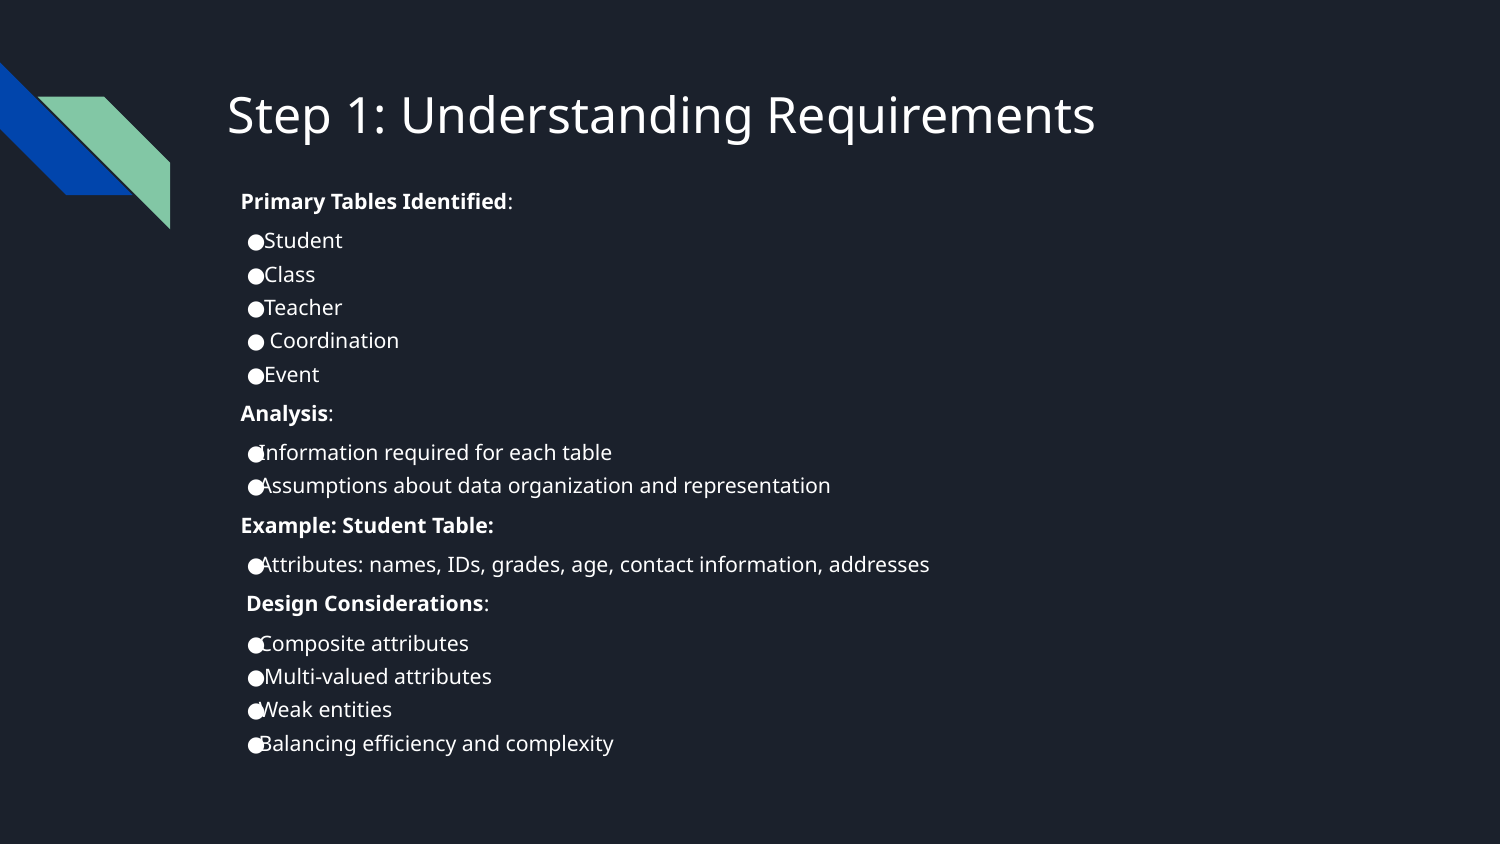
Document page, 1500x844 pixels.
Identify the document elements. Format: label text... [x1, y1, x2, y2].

list Primary Tables Identified: Student Class Teacher Coordination Event Analysis: Information required for each table Assumptions about data organization and representation Example: Student Table: Attributes: names, IDs, grades, age, contact information, addresses Design Considerations: Composite attributes Multi-valued attributes Weak entities Balancing efficiency and complexity [225, 167, 1381, 792]
title Step 1: Understanding Requirements [212, 64, 1368, 215]
